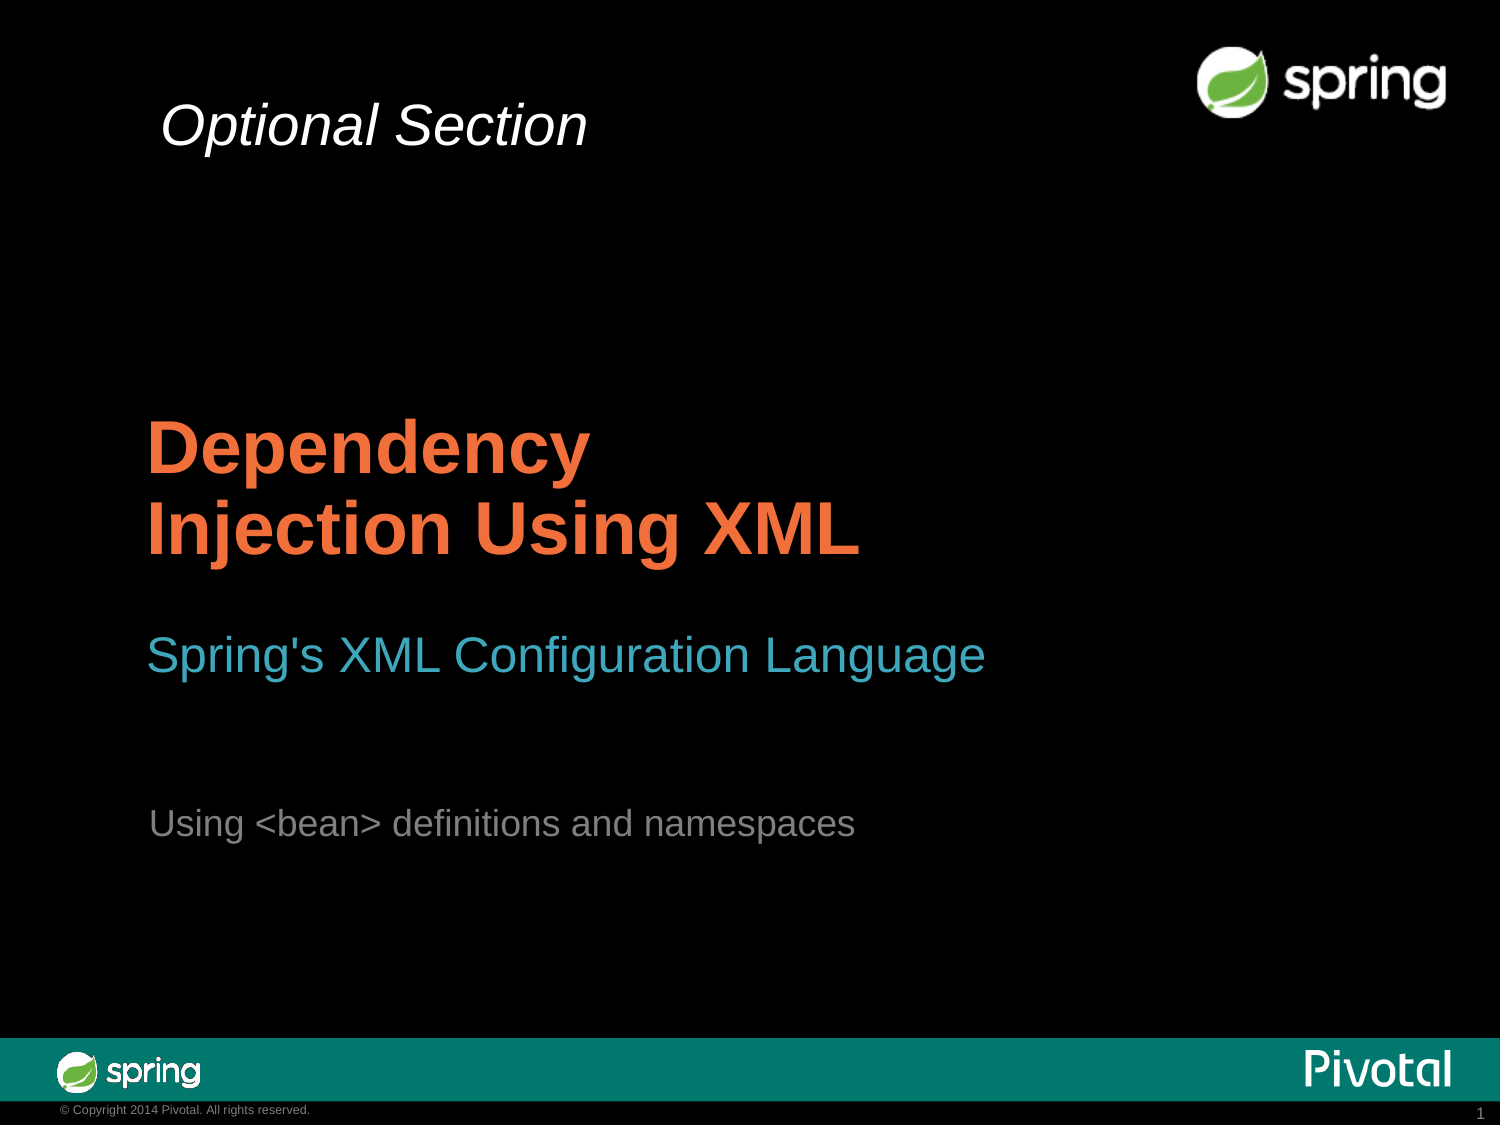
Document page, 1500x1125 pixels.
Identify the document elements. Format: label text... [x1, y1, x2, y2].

picture [32, 1041, 210, 1103]
list Using <bean> definitions and namespaces [148, 798, 974, 845]
picture [1155, 28, 1465, 136]
text_box Optional Section [146, 80, 605, 165]
title Dependency Injection Using XML [146, 399, 866, 571]
picture [1304, 1047, 1452, 1090]
text_box Spring's XML Configuration Language [146, 622, 1139, 683]
